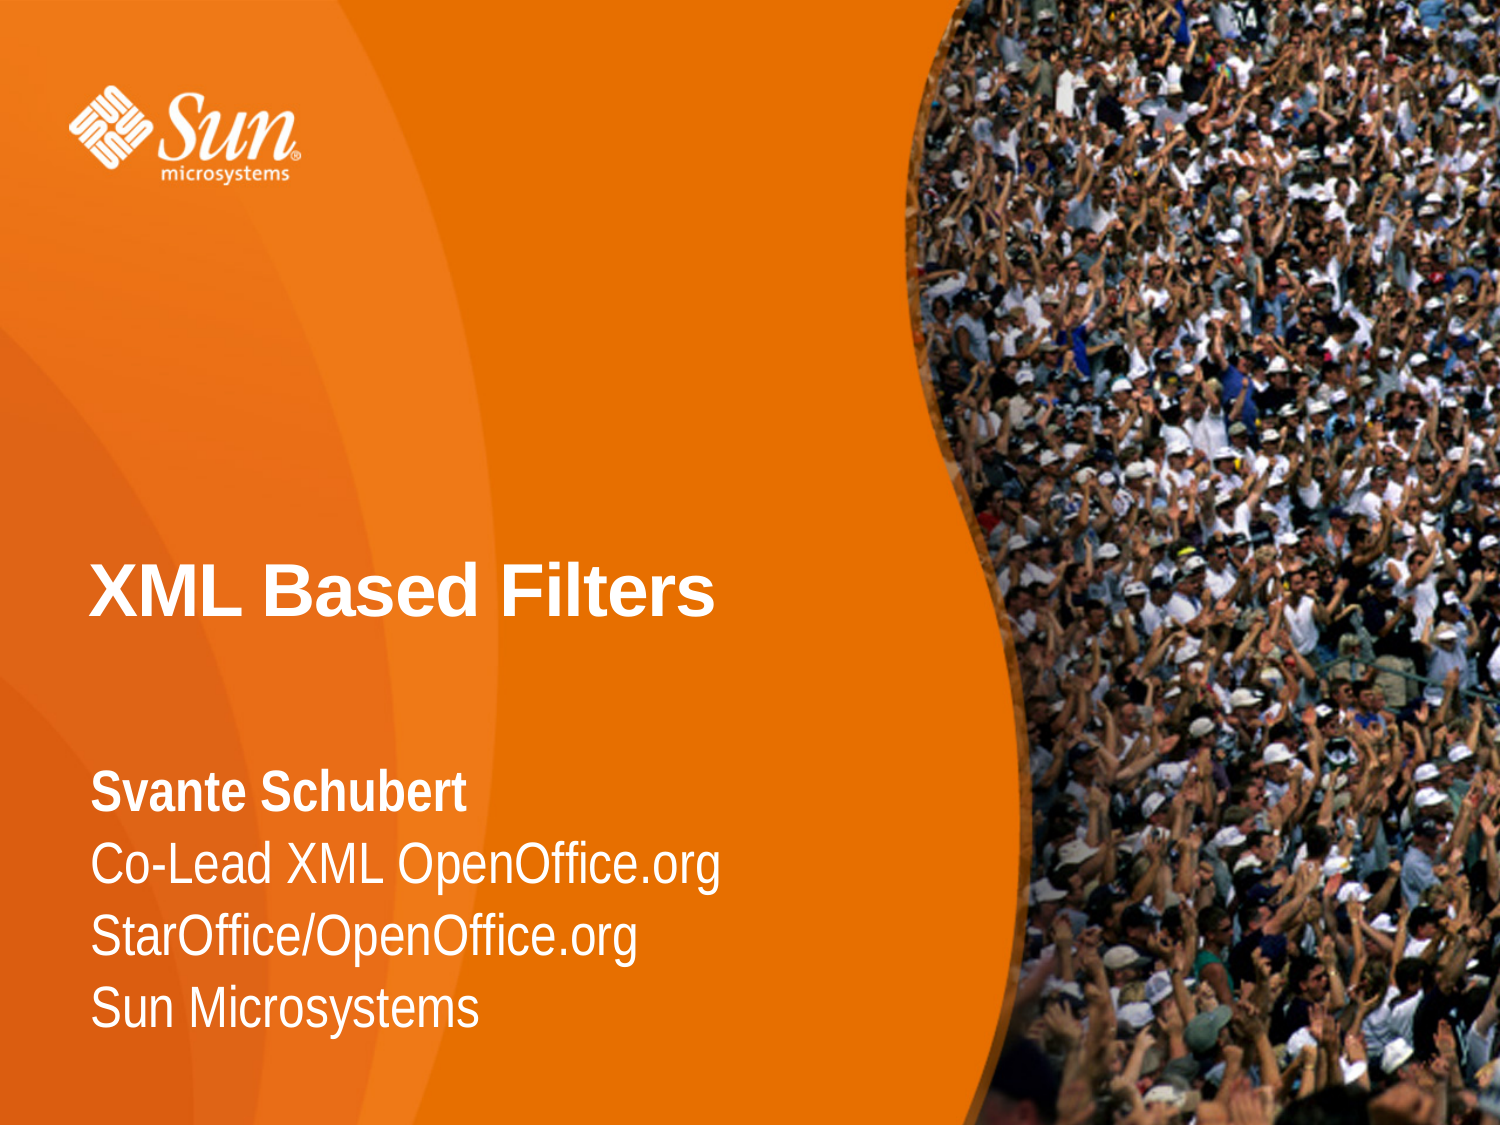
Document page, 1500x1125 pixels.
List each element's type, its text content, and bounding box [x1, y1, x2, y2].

picture [0, 0, 1500, 1125]
list Svante Schubert Co-Lead XML OpenOffice.org StarOffice/OpenOffice.org Sun Microsystems [90, 766, 1080, 1048]
title XML Based Filters [88, 527, 908, 716]
